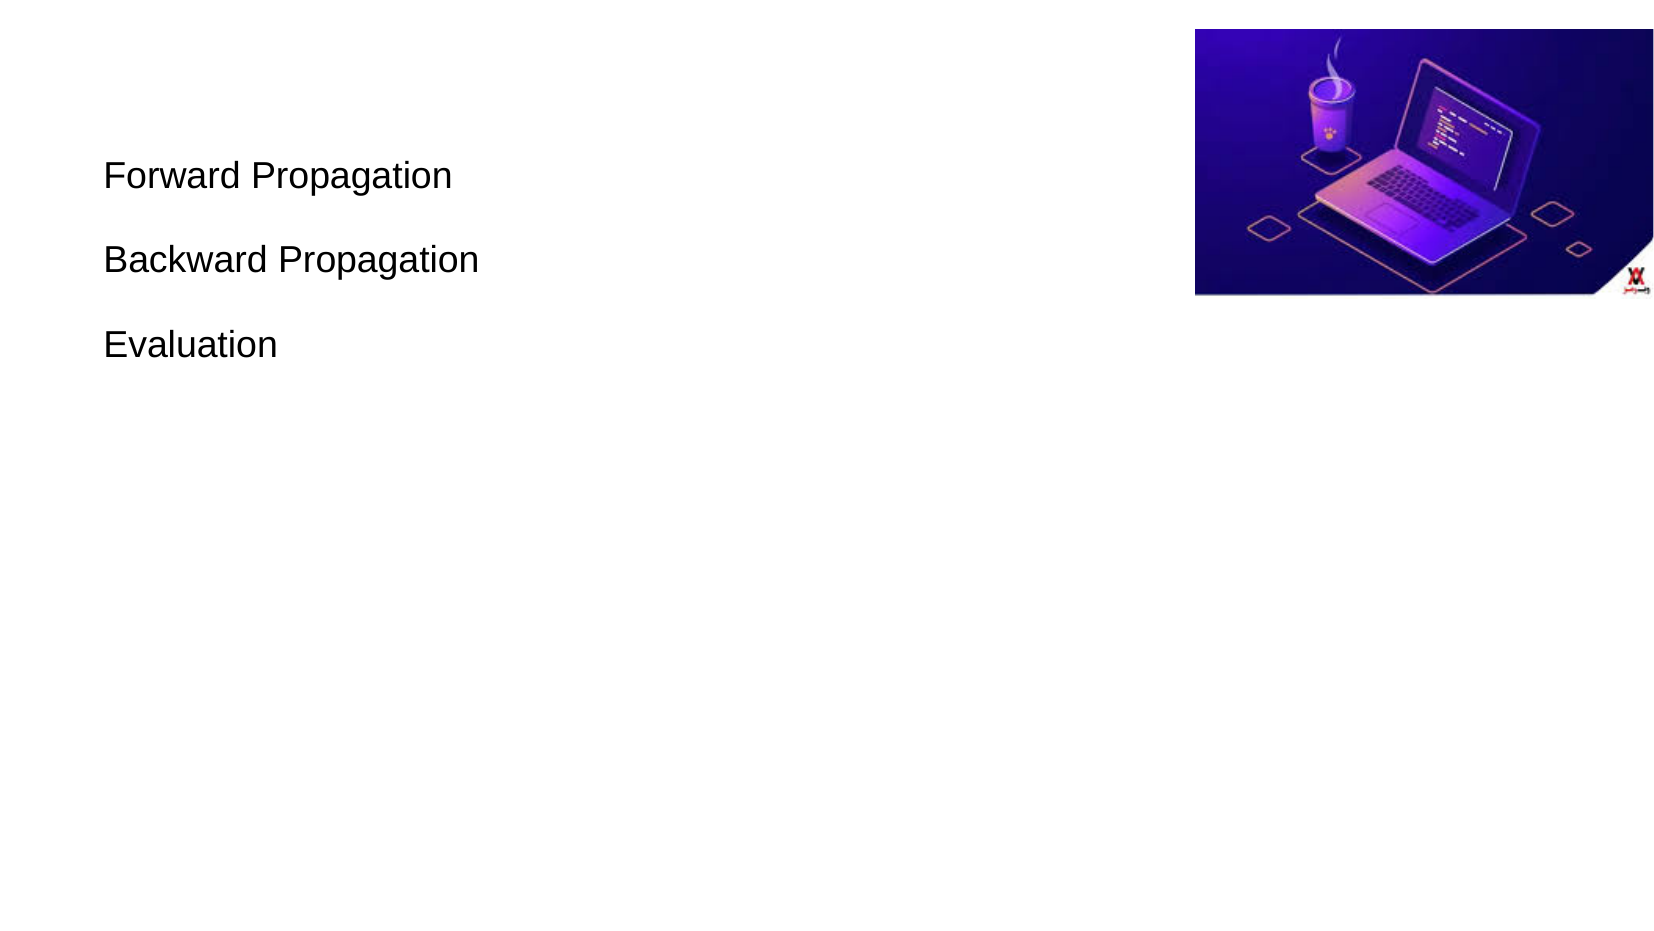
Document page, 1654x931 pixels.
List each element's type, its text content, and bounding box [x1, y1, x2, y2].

text_box Forward Propagation Backward Propagation Evaluation [88, 147, 975, 379]
picture [1195, 29, 1654, 299]
